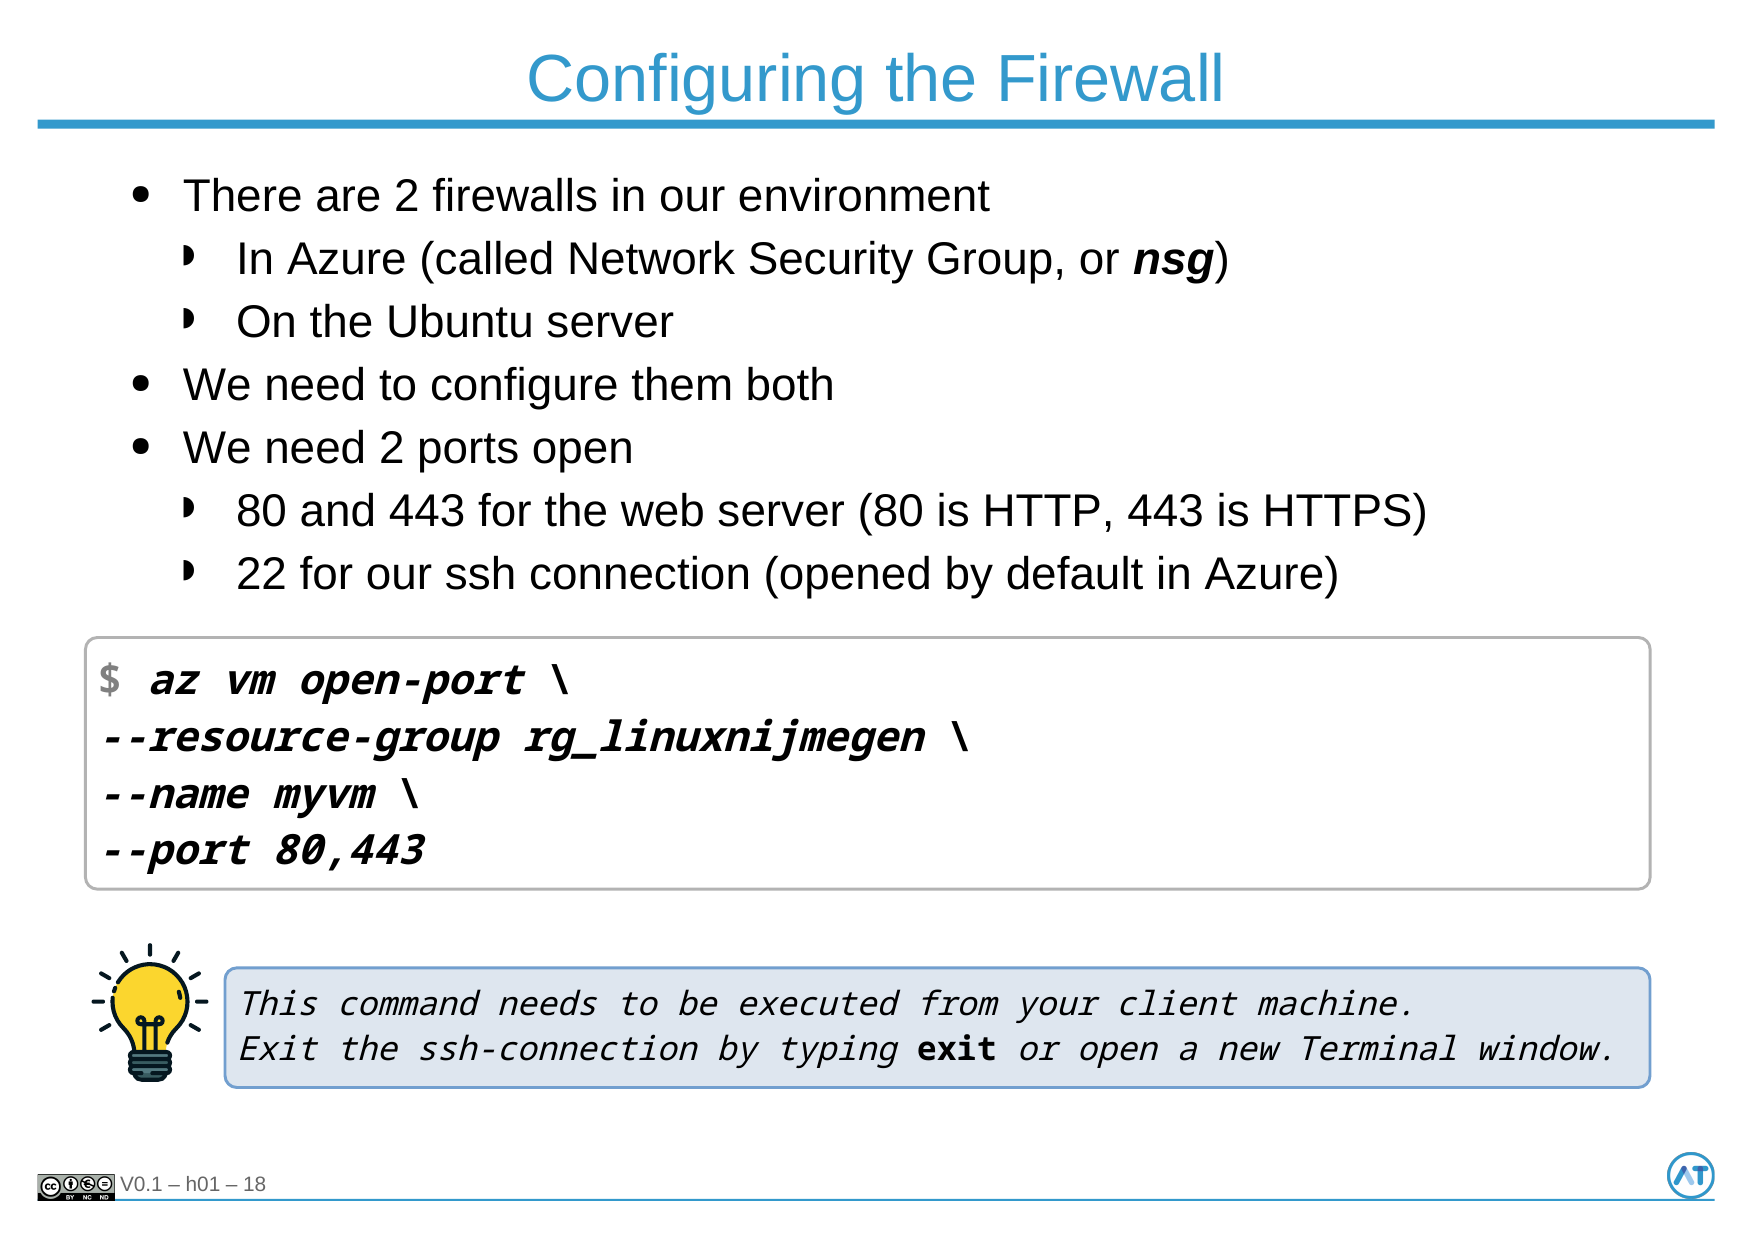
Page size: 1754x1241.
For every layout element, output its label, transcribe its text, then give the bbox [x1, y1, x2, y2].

text_box $ az vm open-port \ --resource-group rg_linuxnijmegen \ --name myvm \ --port 80,443 [85, 637, 1651, 890]
picture [75, 937, 226, 1088]
picture [37, 1174, 115, 1201]
text_box This command needs to be executed from your client machine. Exit the ssh-connection by typing exit or open a new Terminal window. [225, 967, 1651, 1088]
picture [1667, 1152, 1715, 1199]
title Configuring the Firewall [37, 37, 1715, 120]
text_box There are 2 firewalls in our environment In Azure (called Network Security Group, or nsg) On the Ubuntu server We need to configure them both We need 2 ports open 80 and 443 for the web server (80 is HTTP, 443 is HTTPS) 22 for our ssh connection (opened by default in Azure) [112, 169, 1613, 570]
